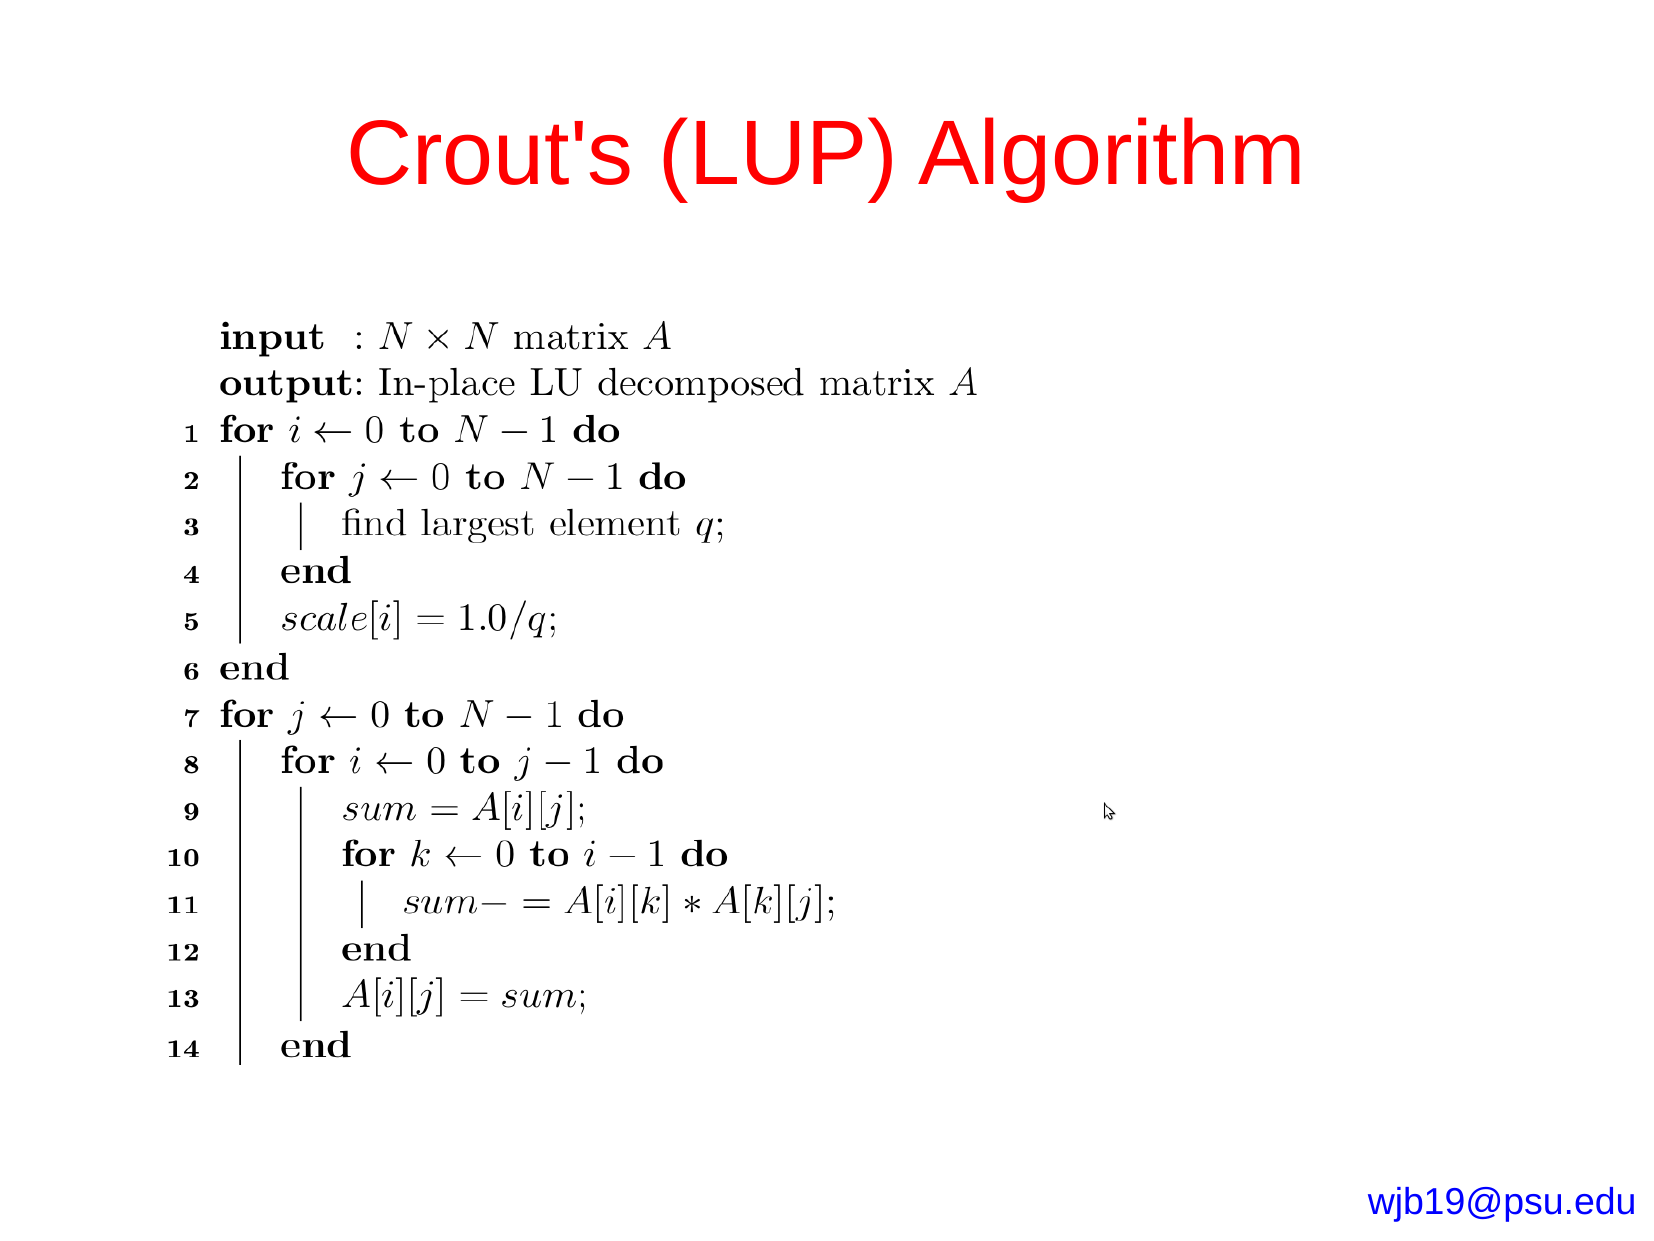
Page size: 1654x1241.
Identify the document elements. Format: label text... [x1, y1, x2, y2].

title Crout's (LUP) Algorithm [82, 49, 1571, 257]
picture [165, 318, 1468, 1066]
text_box wjb19@psu.edu [1353, 1173, 1652, 1231]
